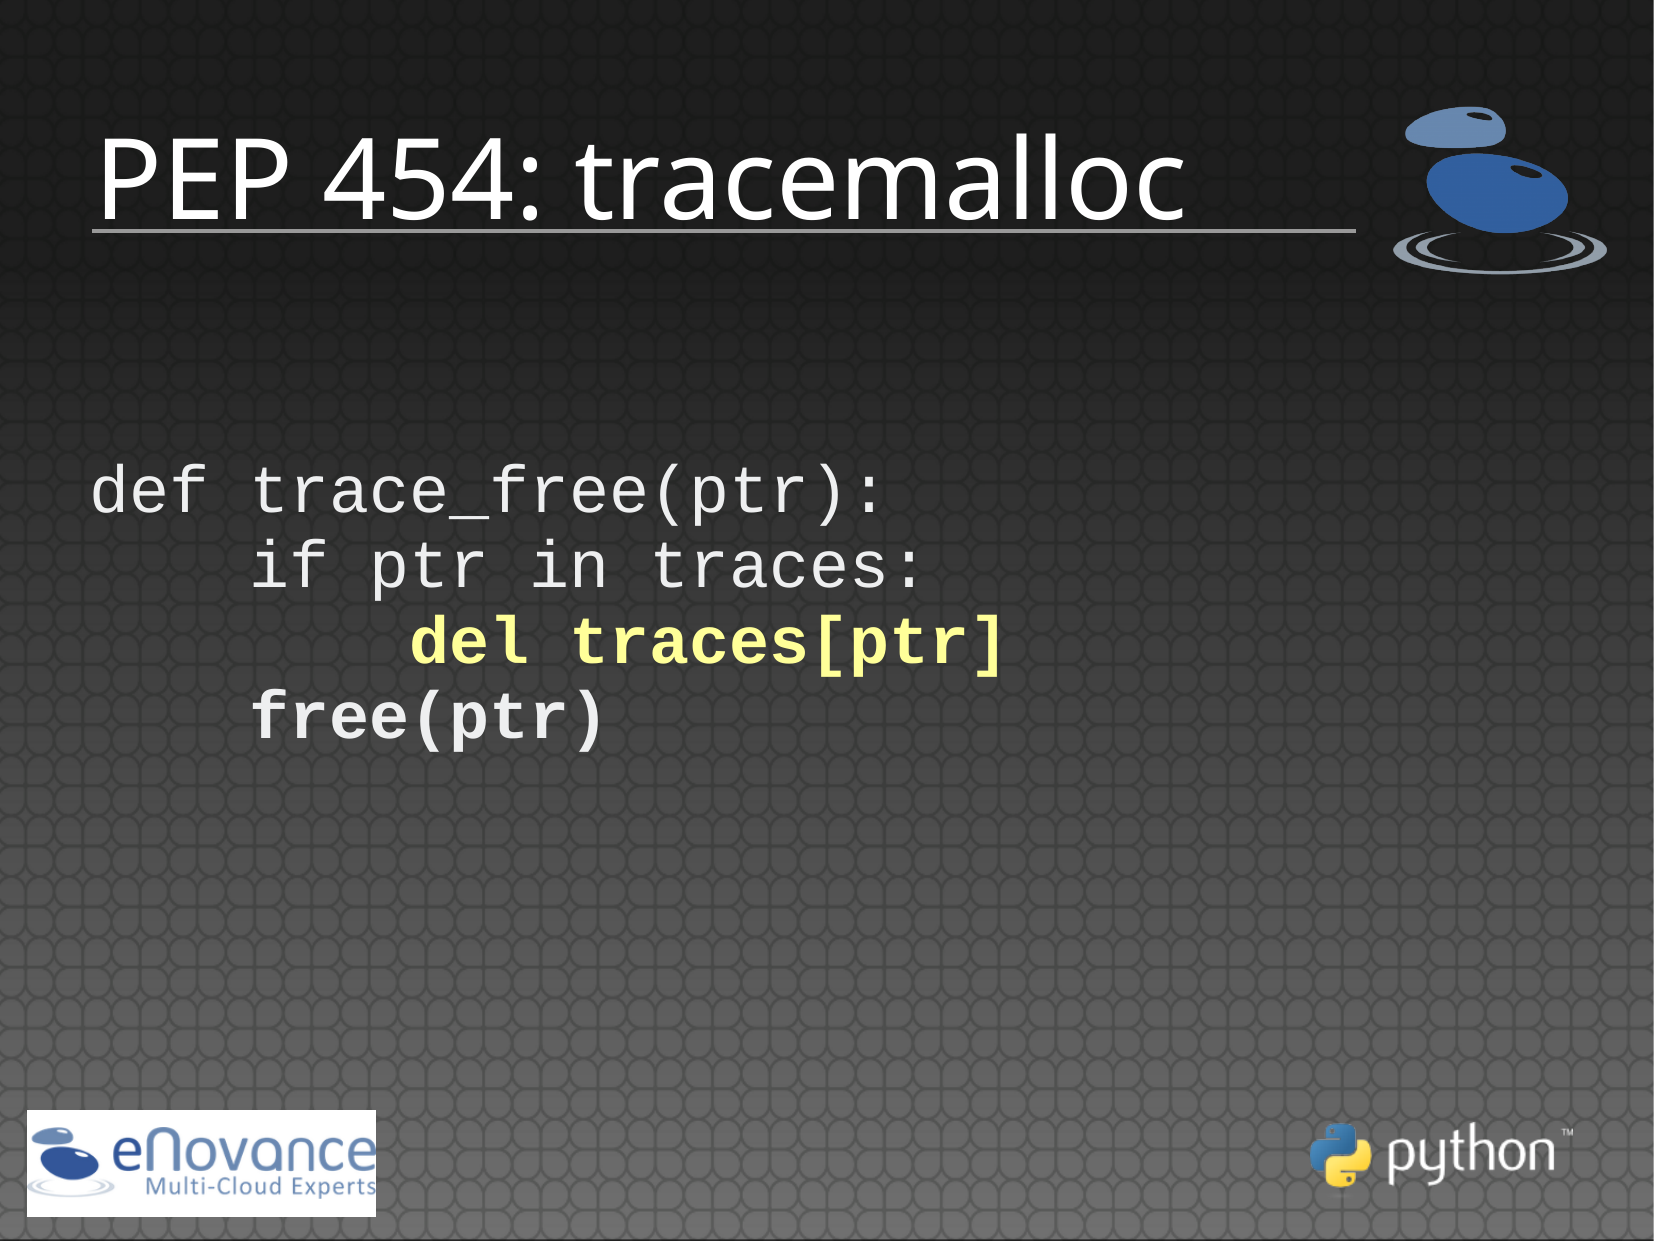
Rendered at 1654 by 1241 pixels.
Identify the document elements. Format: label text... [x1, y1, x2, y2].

title PEP 454: tracemalloc [94, 100, 1426, 251]
list def trace_free(ptr): if ptr in traces: del traces[ptr] free(ptr) [89, 456, 1611, 1007]
picture [0, 0, 1654, 1241]
